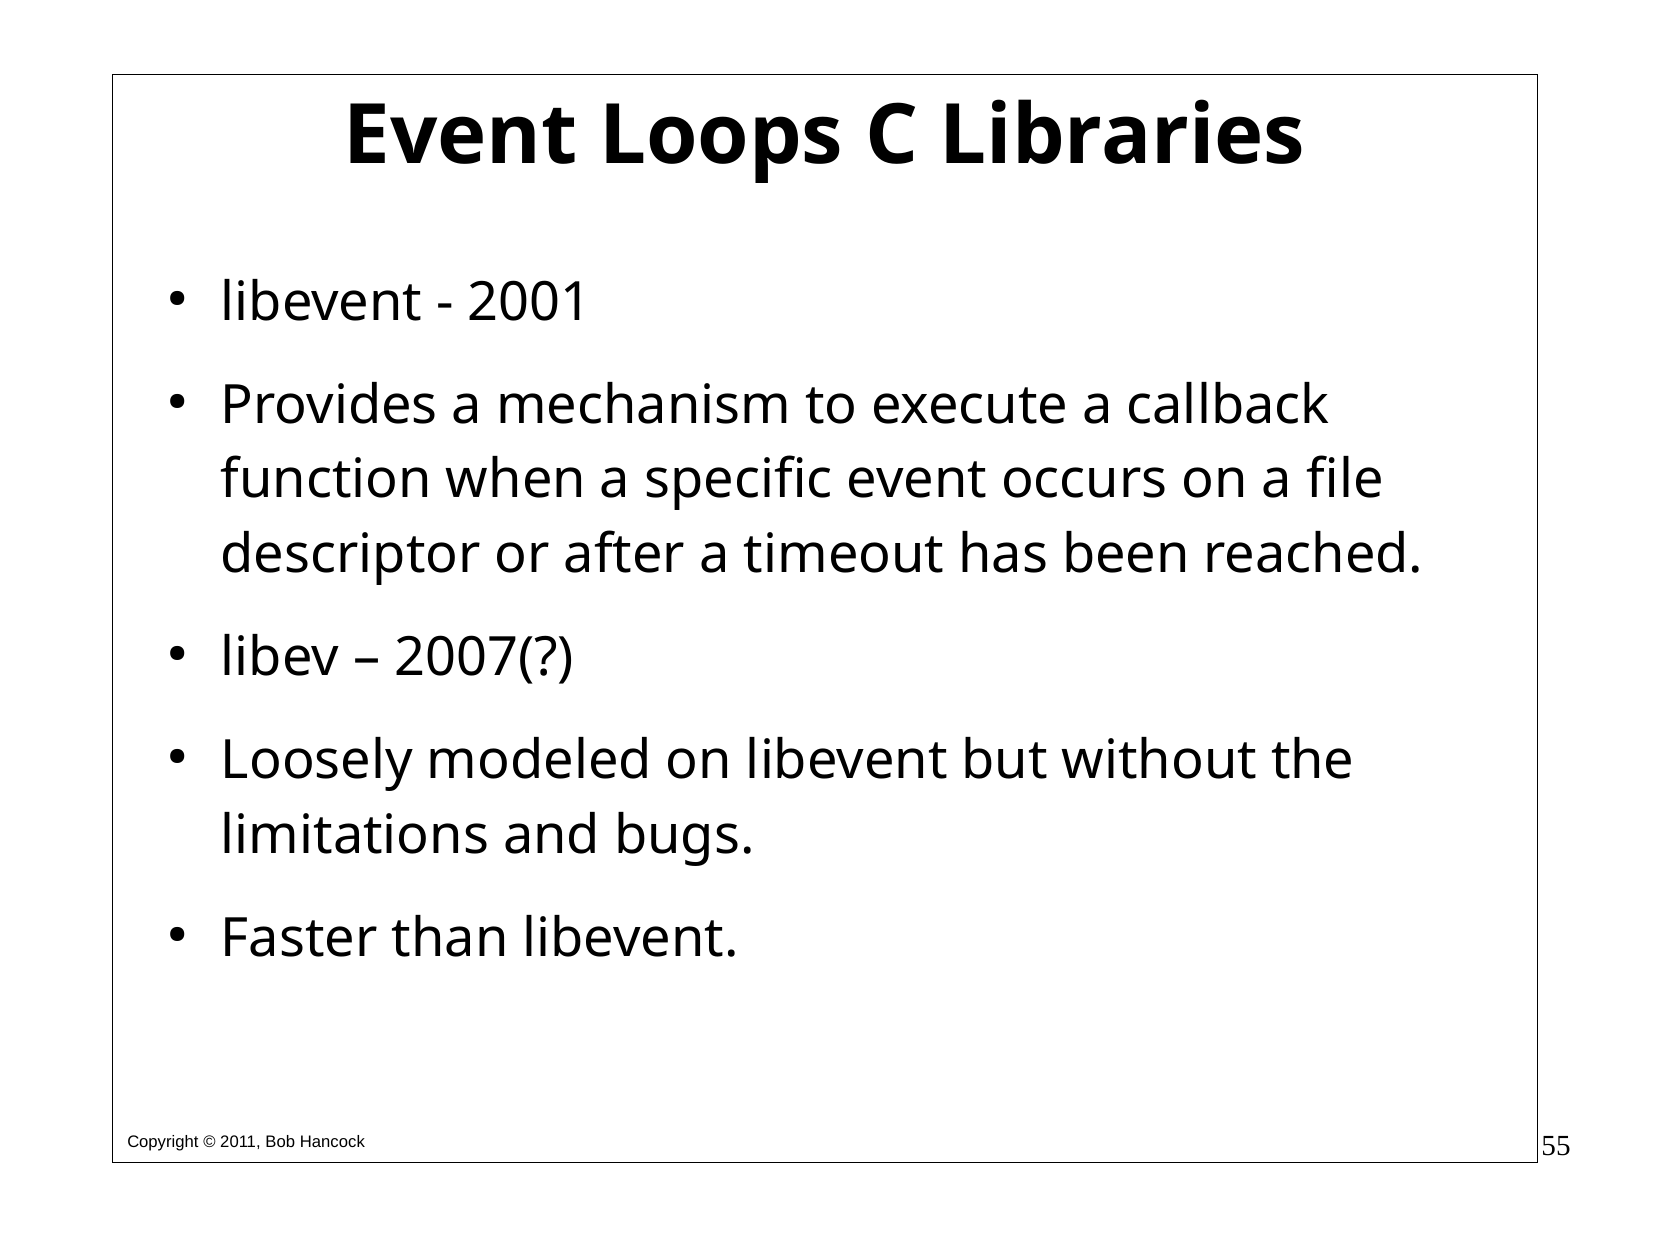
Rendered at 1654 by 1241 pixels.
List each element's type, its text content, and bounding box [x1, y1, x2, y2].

text_box Copyright © 2011, Bob Hancock [112, 1125, 381, 1159]
list libevent - 2001 Provides a mechanism to execute a callback function when a specific event occurs on a file descriptor or after a timeout has been reached. libev – 2007(?) Loosely modeled on libevent but without the limitations and bugs. Faster than libevent. [150, 262, 1501, 1126]
title Event Loops C Libraries [112, 75, 1538, 188]
